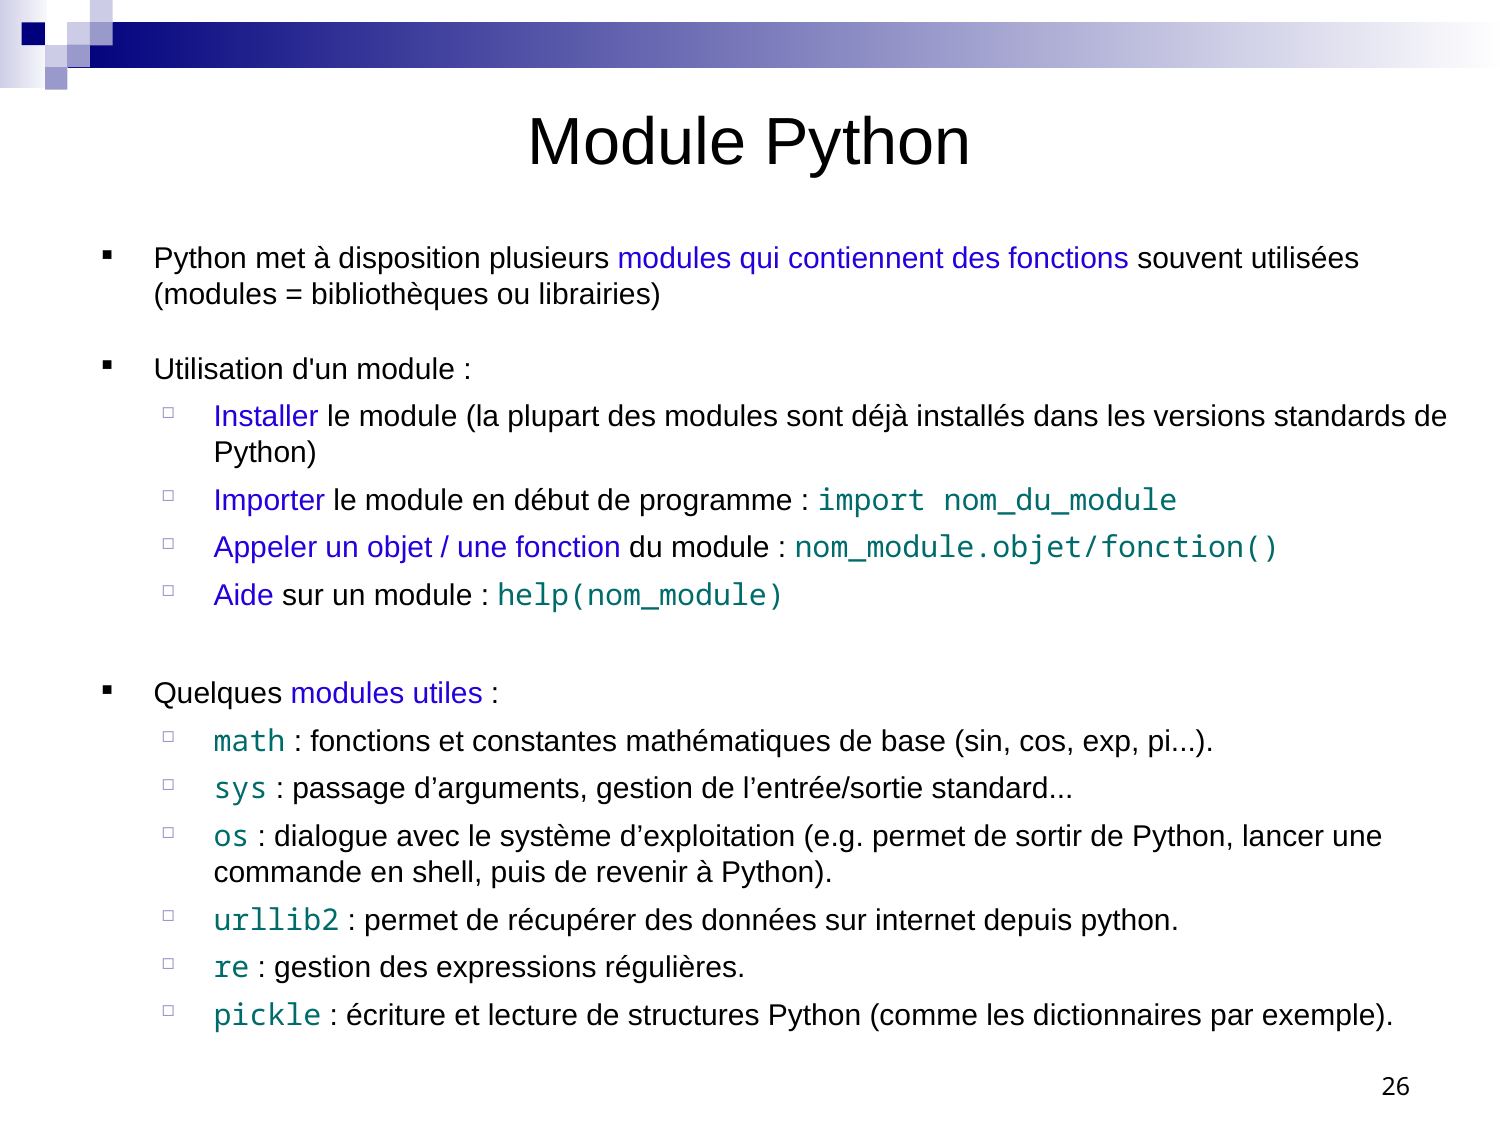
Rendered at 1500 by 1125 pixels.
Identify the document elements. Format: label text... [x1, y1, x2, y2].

list Python met à disposition plusieurs modules qui contiennent des fonctions souvent utilisées (modules = bibliothèques ou librairies) Utilisation d'un module : Installer le module (la plupart des modules sont déjà installés dans les versions standards de Python) Importer le module en début de programme : import nom_du_module Appeler un objet / une fonction du module : nom_module.objet/fonction() Aide sur un module : help(nom_module) Quelques modules utiles : math : fonctions et constantes mathématiques de base (sin, cos, exp, pi...). sys : passage d’arguments, gestion de l’entrée/sortie standard... os : dialogue avec le système d’exploitation (e.g. permet de sortir de Python, lancer une commande en shell, puis de revenir à Python). urllib2 : permet de récupérer des données sur internet depuis python. re : gestion des expressions régulières. pickle : écriture et lecture de structures Python (comme les dictionnaires par exemple). [86, 231, 1475, 1044]
title Module Python [75, 69, 1426, 207]
